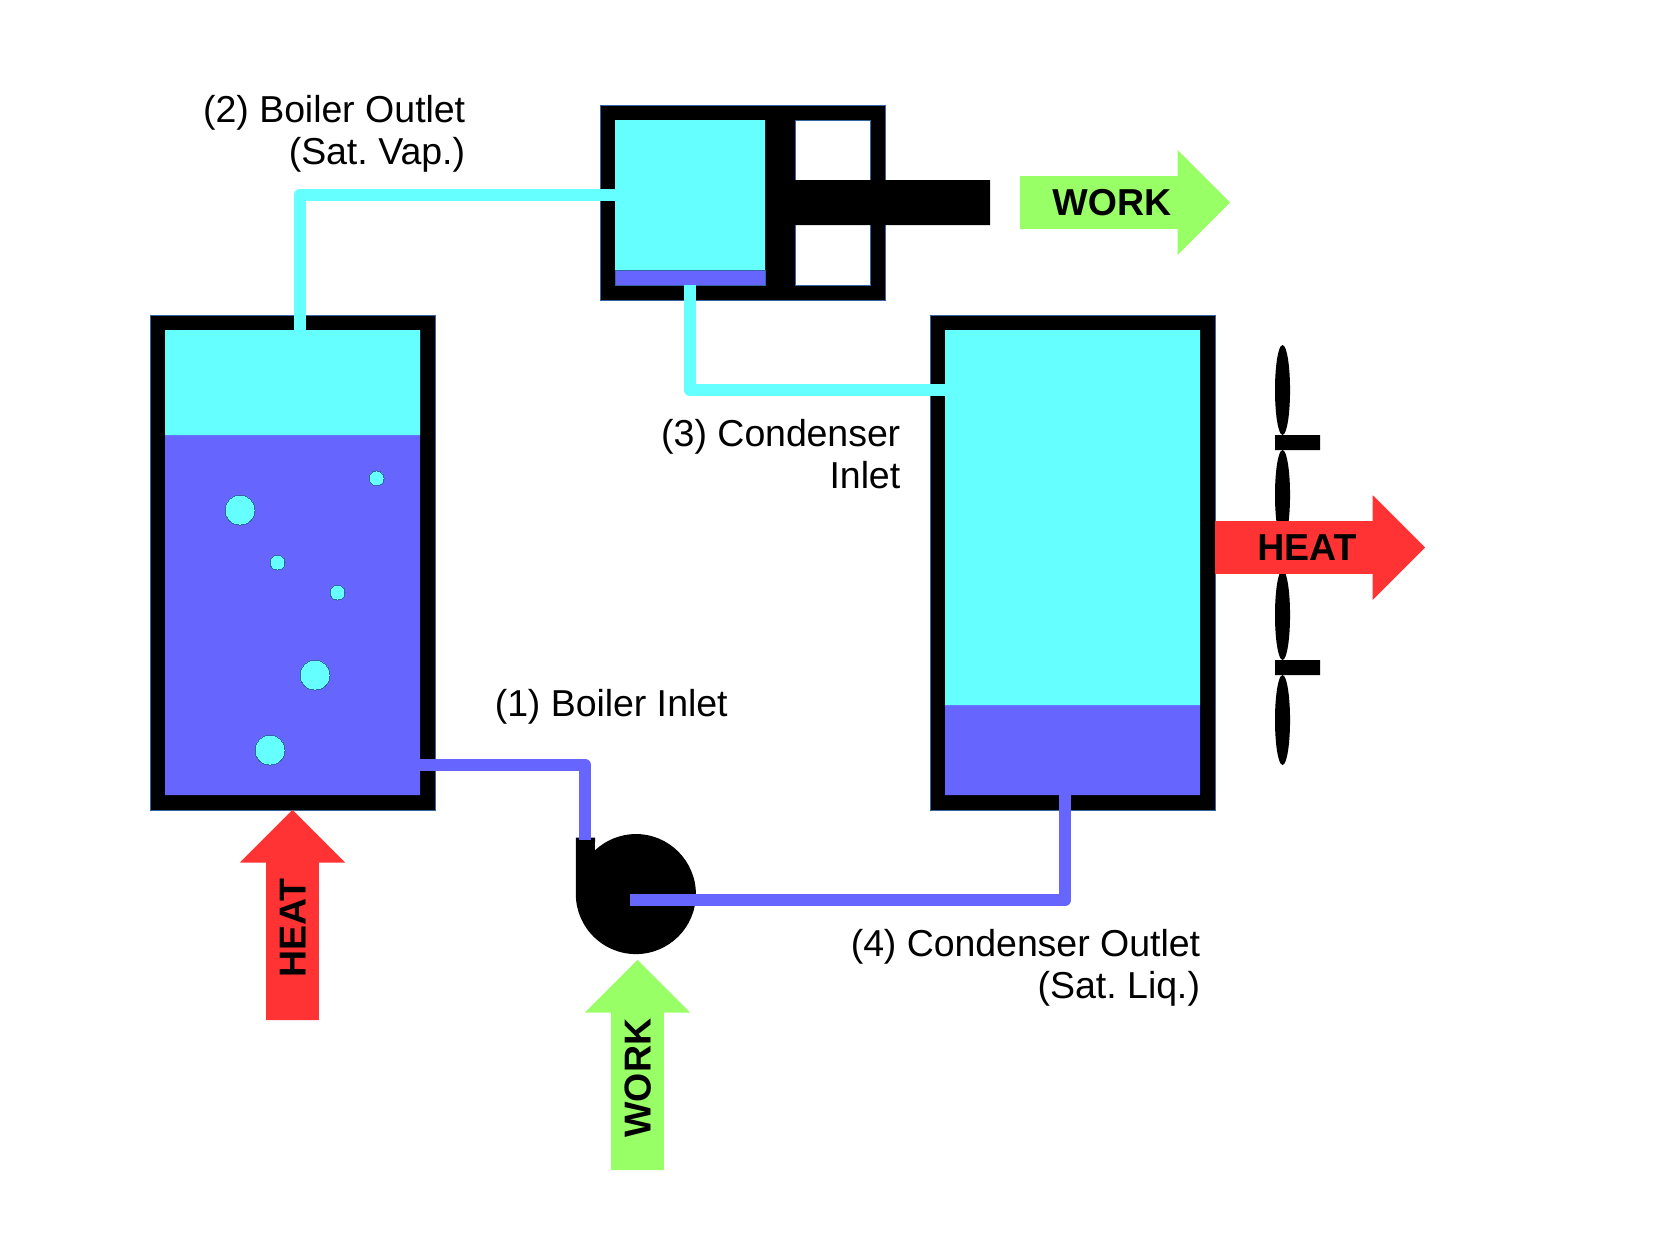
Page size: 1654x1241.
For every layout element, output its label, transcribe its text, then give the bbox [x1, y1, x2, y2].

text_box [930, 315, 1216, 811]
text_box (4) Condenser Outlet (Sat. Liq.) [795, 915, 1216, 1014]
text_box WORK [1020, 150, 1231, 256]
text_box (2) Boiler Outlet (Sat. Vap.) [135, 81, 481, 181]
text_box [600, 105, 991, 301]
text_box HEAT [240, 809, 346, 1021]
text_box [1275, 345, 1321, 521]
text_box WORK [585, 959, 691, 1171]
text_box HEAT [1215, 495, 1426, 601]
text_box [150, 315, 436, 811]
text_box (3) Condenser Inlet [570, 405, 916, 504]
text_box [1275, 574, 1321, 766]
text_box (1) Boiler Inlet [480, 675, 766, 732]
text_box [575, 834, 696, 955]
